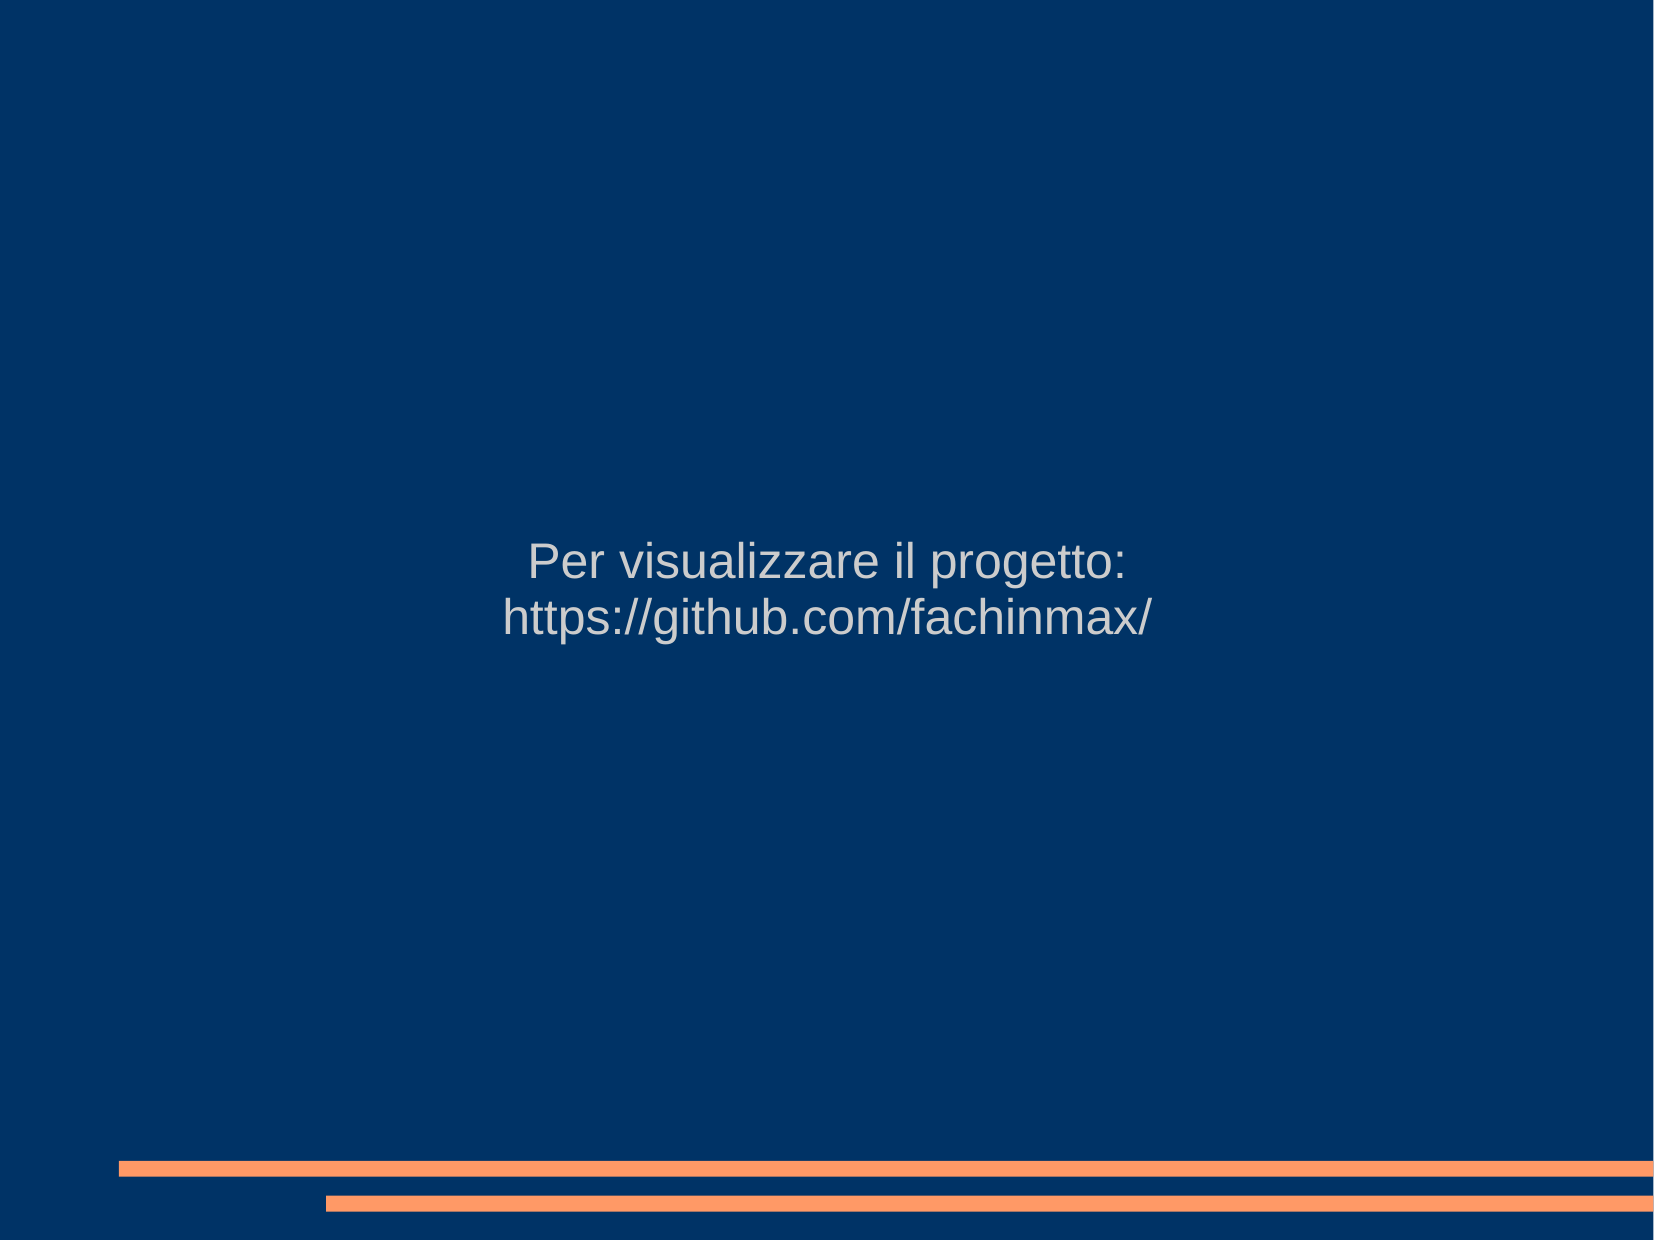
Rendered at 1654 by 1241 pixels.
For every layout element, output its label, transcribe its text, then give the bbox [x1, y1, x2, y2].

subtitle Per visualizzare il progetto: https://github.com/fachinmax/ [121, 46, 1534, 1132]
